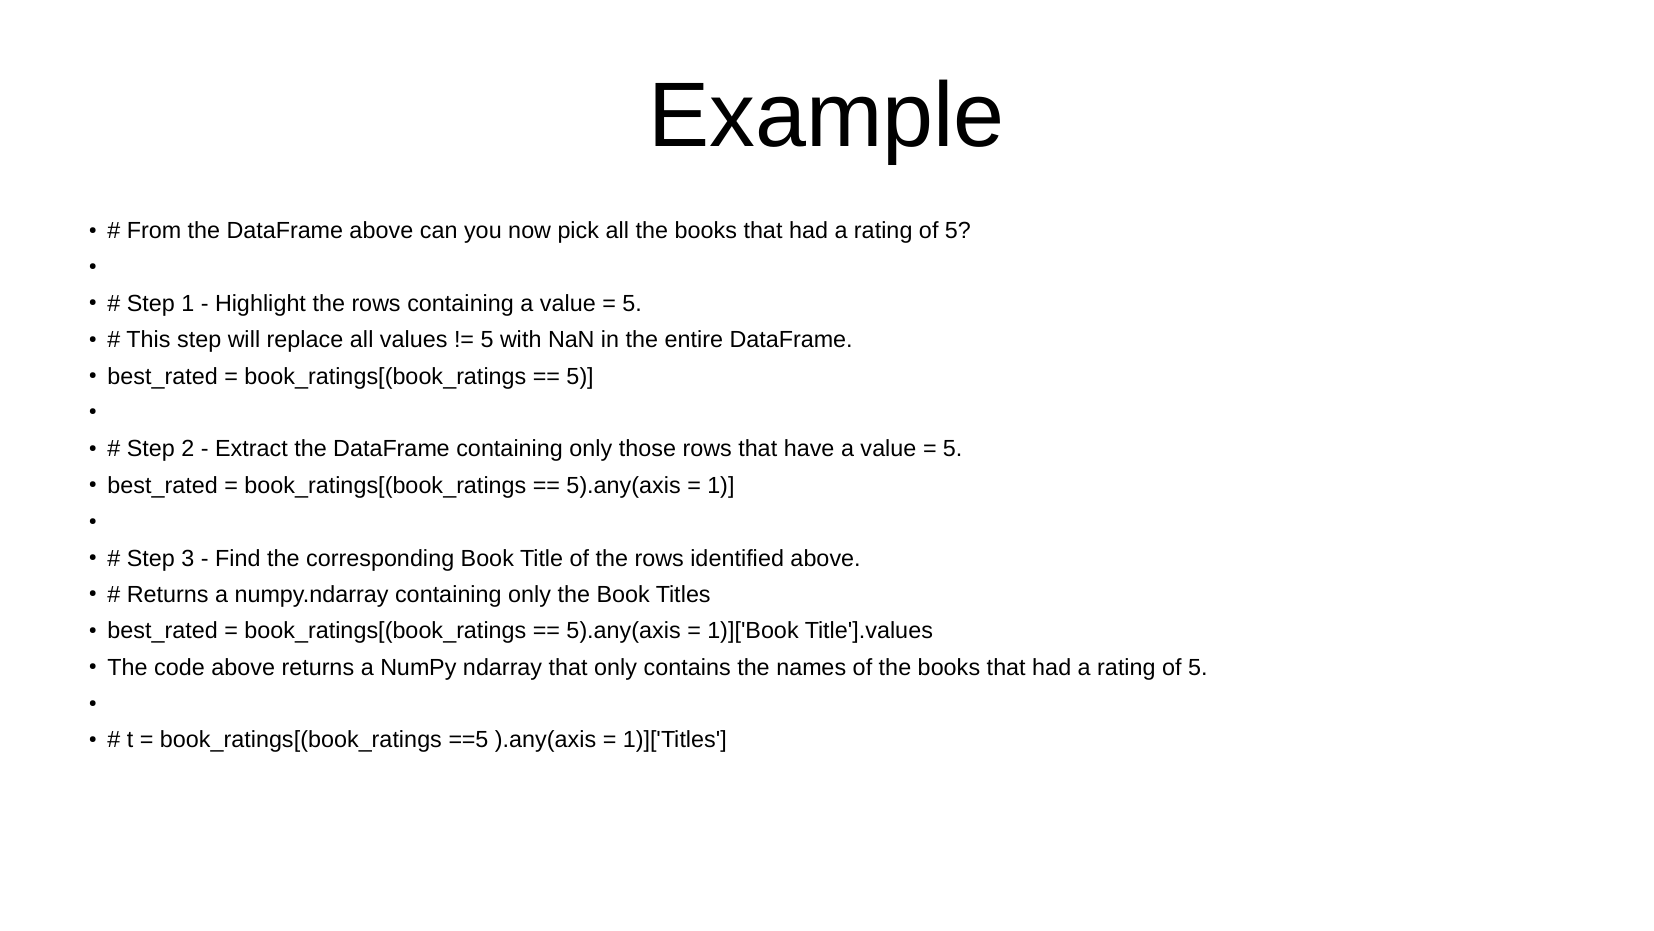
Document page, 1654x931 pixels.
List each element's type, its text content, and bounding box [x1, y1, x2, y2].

list # From the DataFrame above can you now pick all the books that had a rating of 5? # Step 1 - Highlight the rows containing a value = 5. # This step will replace all values != 5 with NaN in the entire DataFrame. best_rated = book_ratings[(book_ratings == 5)] # Step 2 - Extract the DataFrame containing only those rows that have a value = 5. best_rated = book_ratings[(book_ratings == 5).any(axis = 1)] # Step 3 - Find the corresponding Book Title of the rows identified above. # Returns a numpy.ndarray containing only the Book Titles best_rated = book_ratings[(book_ratings == 5).any(axis = 1)]['Book Title'].values The code above returns a NumPy ndarray that only contains the names of the books that had a rating of 5. # t = book_ratings[(book_ratings ==5 ).any(axis = 1)]['Titles'] [82, 217, 1571, 758]
title Example [82, 37, 1571, 193]
